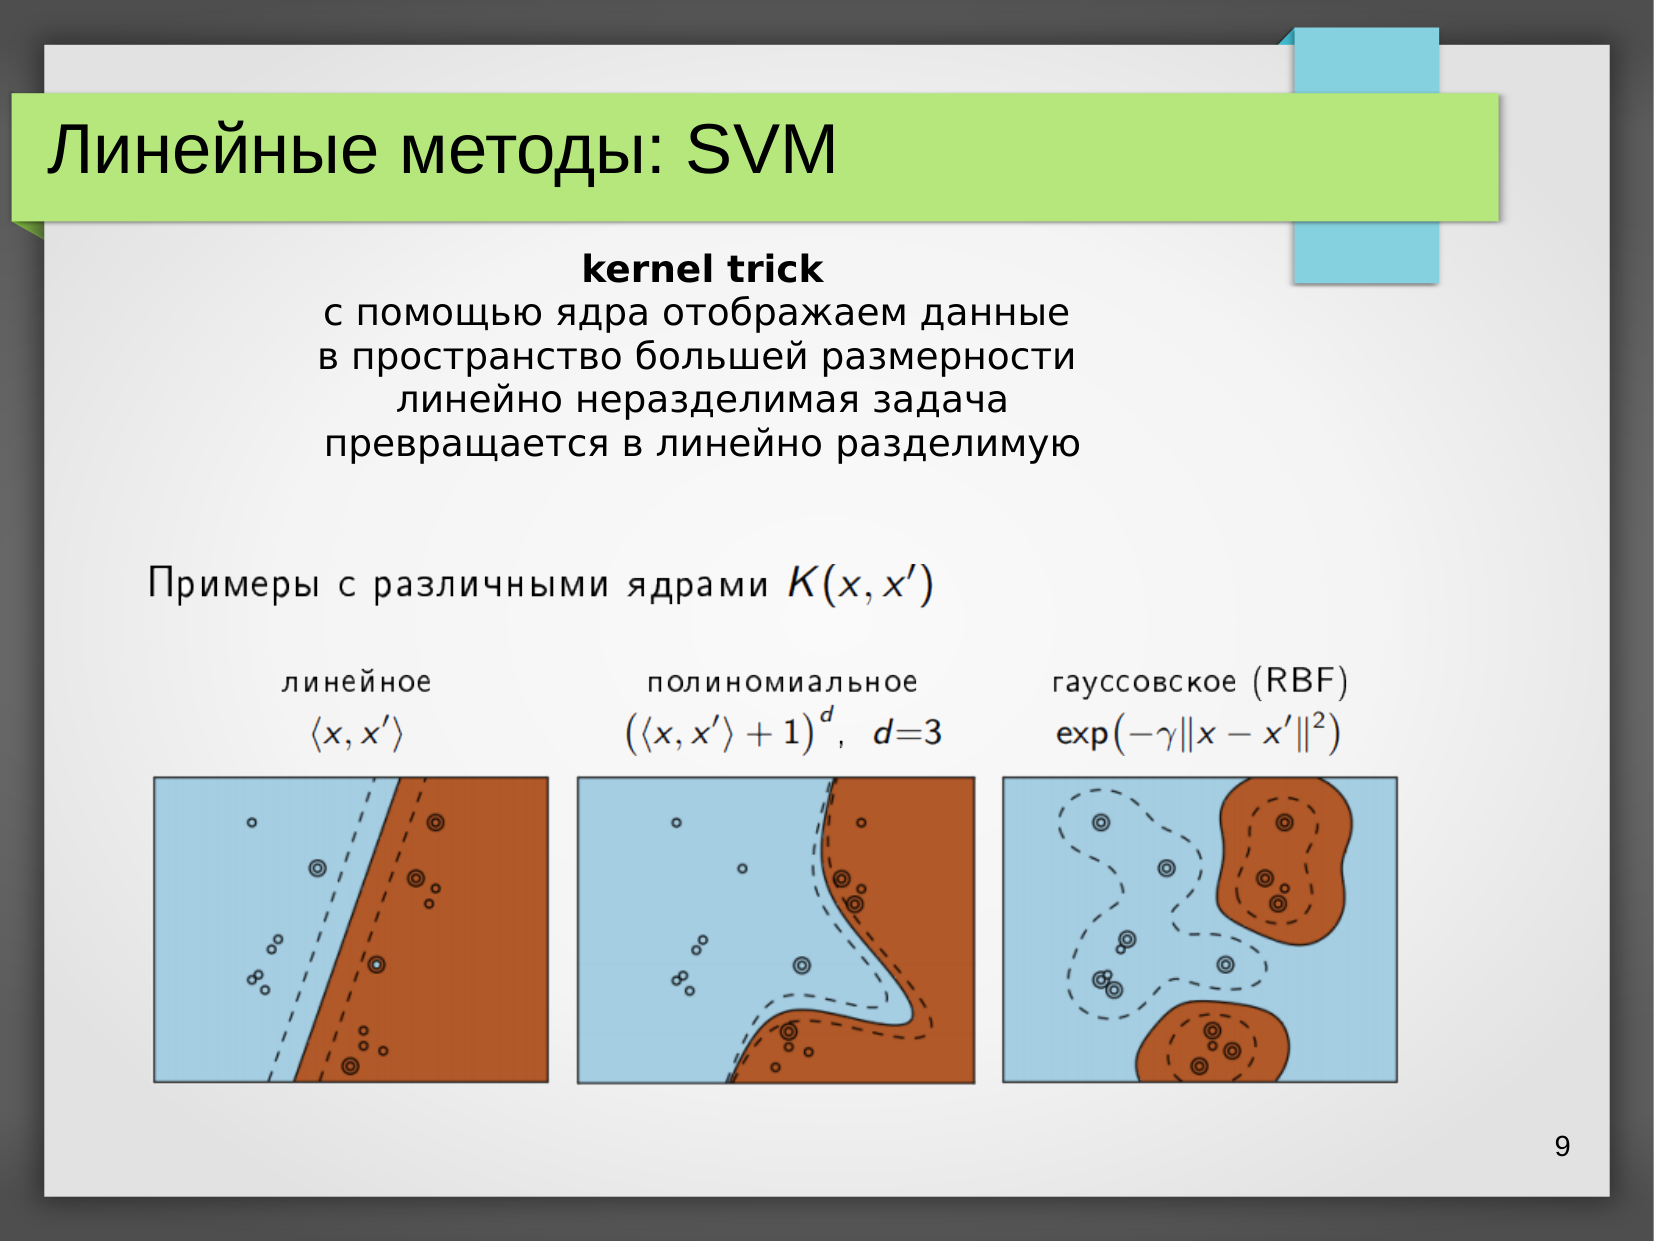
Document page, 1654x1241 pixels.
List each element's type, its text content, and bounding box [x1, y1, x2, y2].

picture [0, 0, 1654, 1241]
text_box kernel trick с помощью ядра отображаем данные в пространство большей размерности линейно неразделимая задача превращается в линейно разделимую [177, 240, 1229, 473]
title Линейные методы: SVM [47, 109, 1501, 189]
